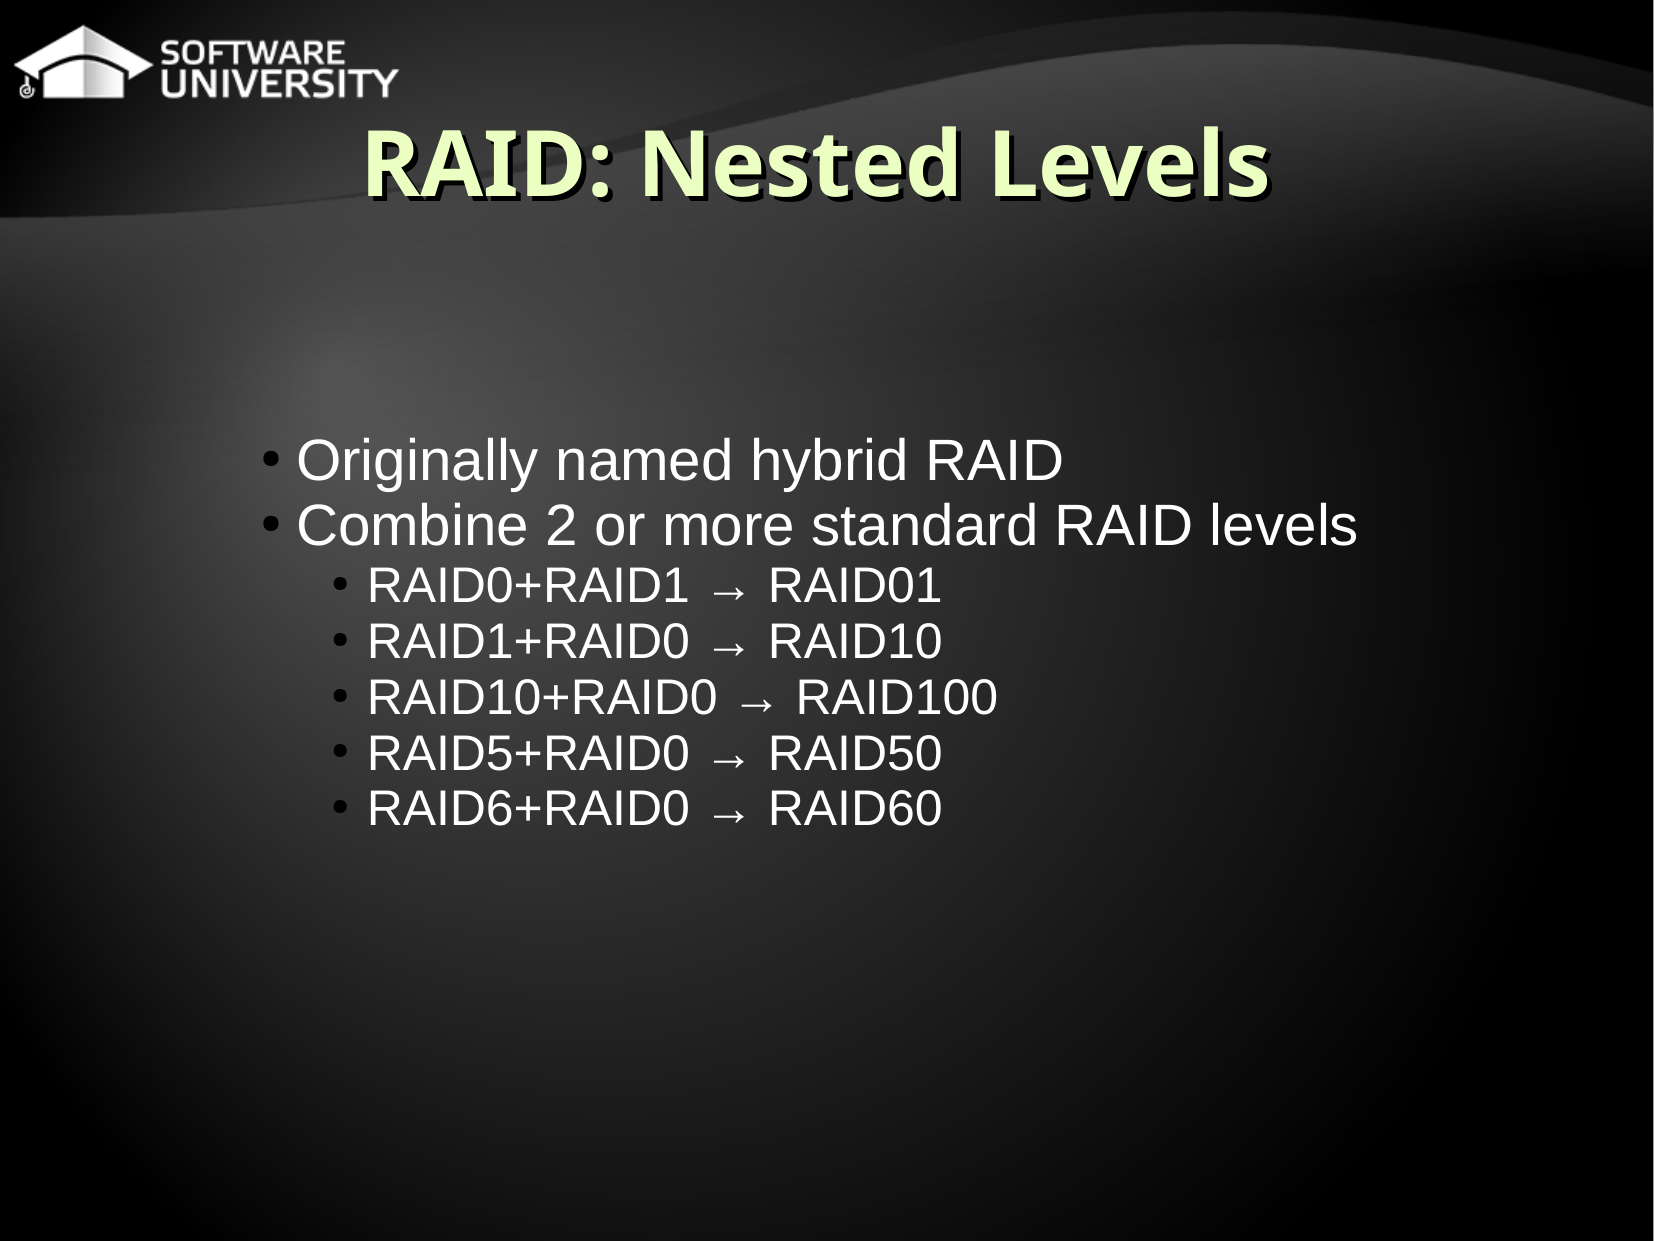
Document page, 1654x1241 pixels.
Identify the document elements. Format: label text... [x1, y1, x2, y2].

text_box Originally named hybrid RAID Combine 2 or more standard RAID levels RAID0+RAID1 → RAID01 RAID1+RAID0 → RAID10 RAID10+RAID0 → RAID100 RAID5+RAID0 → RAID50 RAID6+RAID0 → RAID60 [245, 420, 1287, 840]
title RAID: Nested Levels [71, 105, 1560, 216]
picture [0, 0, 1654, 1241]
